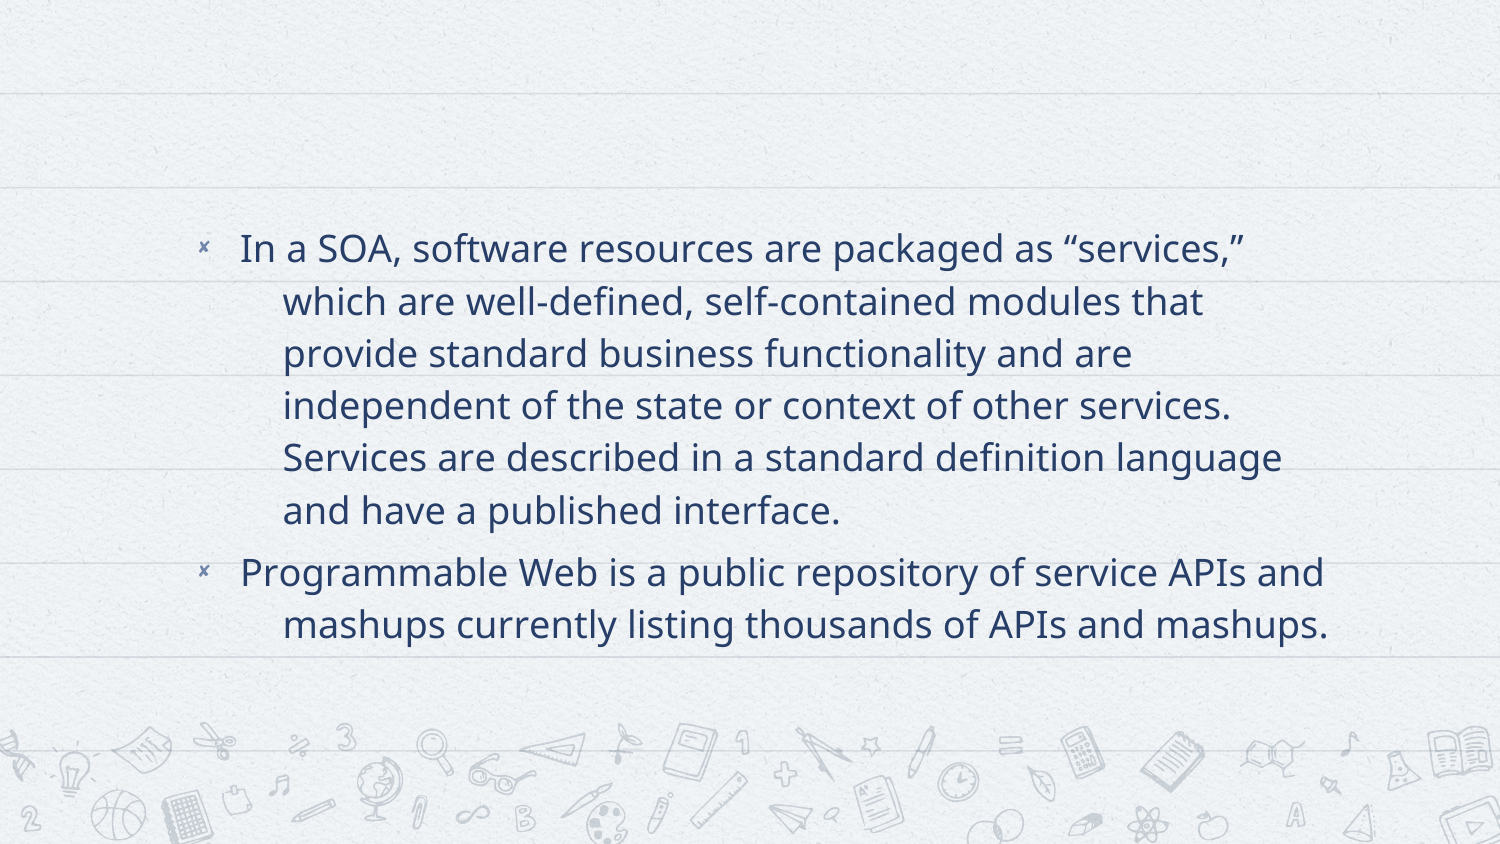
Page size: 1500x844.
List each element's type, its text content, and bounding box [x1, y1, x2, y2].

list In a SOA, software resources are packaged as “services,” which are well-defined, self-contained modules that provide standard business functionality and are independent of the state or context of other services. Services are described in a standard definition language and have a published interface. Programmable Web is a public repository of service APIs and mashups currently listing thousands of APIs and mashups. [82, 63, 1395, 657]
